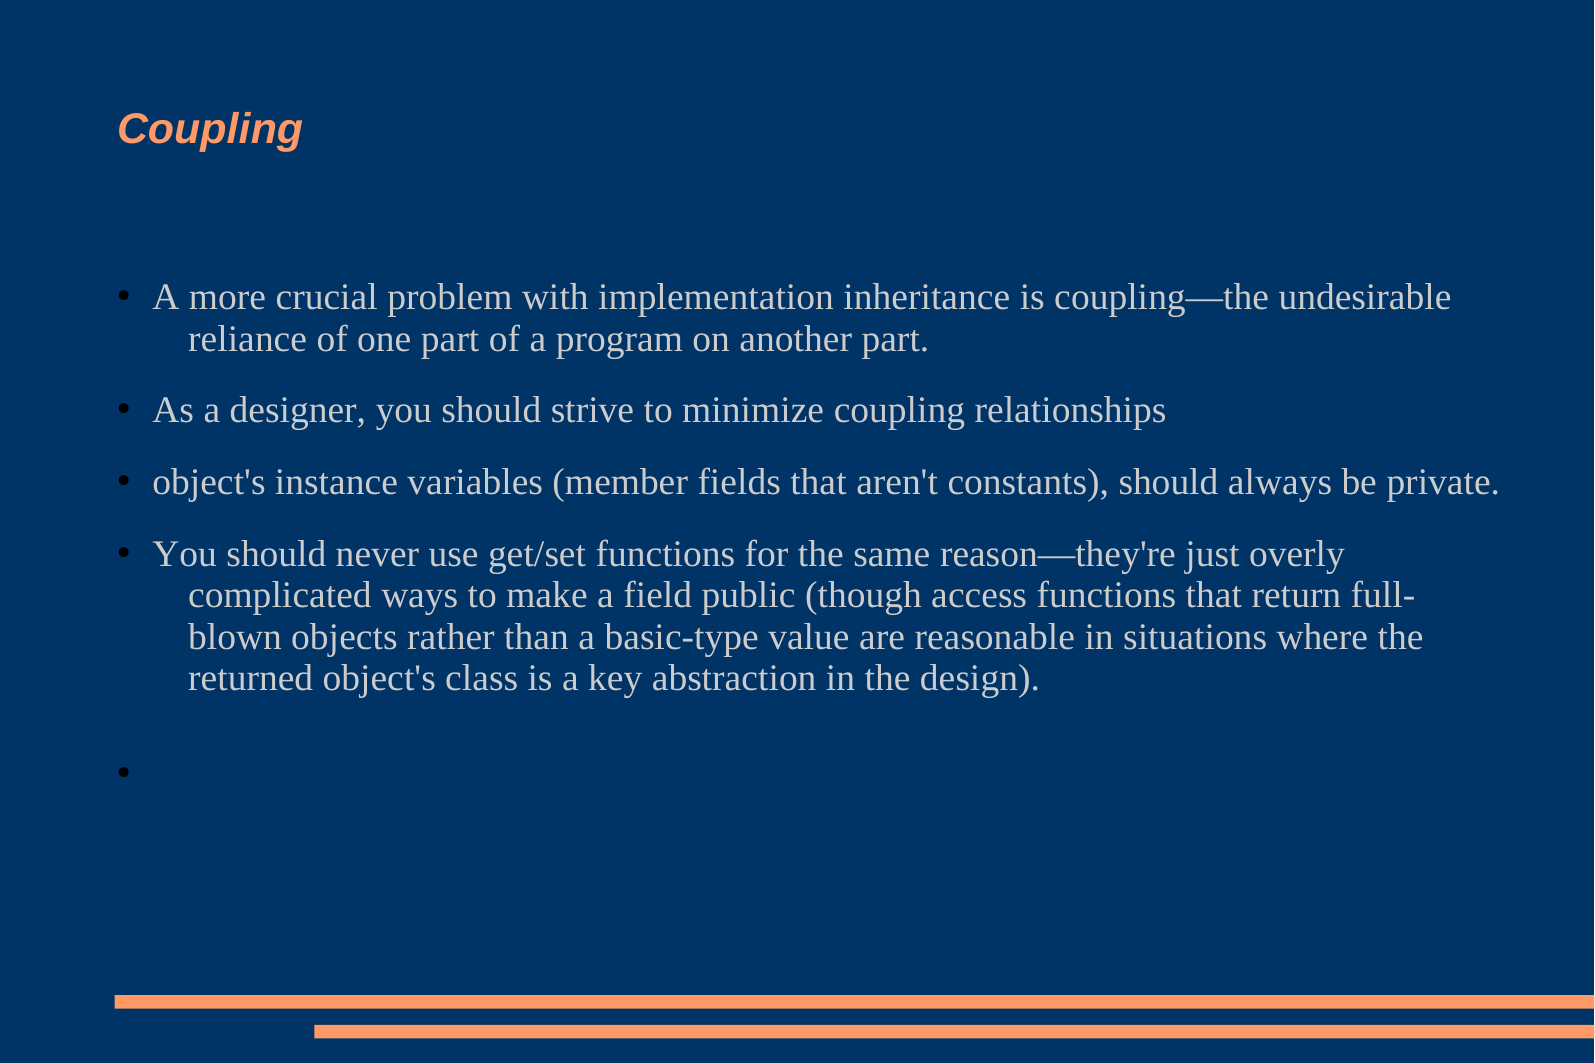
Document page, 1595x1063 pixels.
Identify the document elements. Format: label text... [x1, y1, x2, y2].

title Coupling [117, 39, 1479, 218]
subtitle A more crucial problem with implementation inheritance is coupling—the undesirable reliance of one part of a program on another part. As a designer, you should strive to minimize coupling relationships object's instance variables (member fields that aren't constants), should always be private. You should never use get/set functions for the same reason—they're just overly complicated ways to make a field public (though access functions that return full-blown objects rather than a basic-type value are reasonable in situations where the returned object's class is a key abstraction in the design). [117, 276, 1505, 971]
